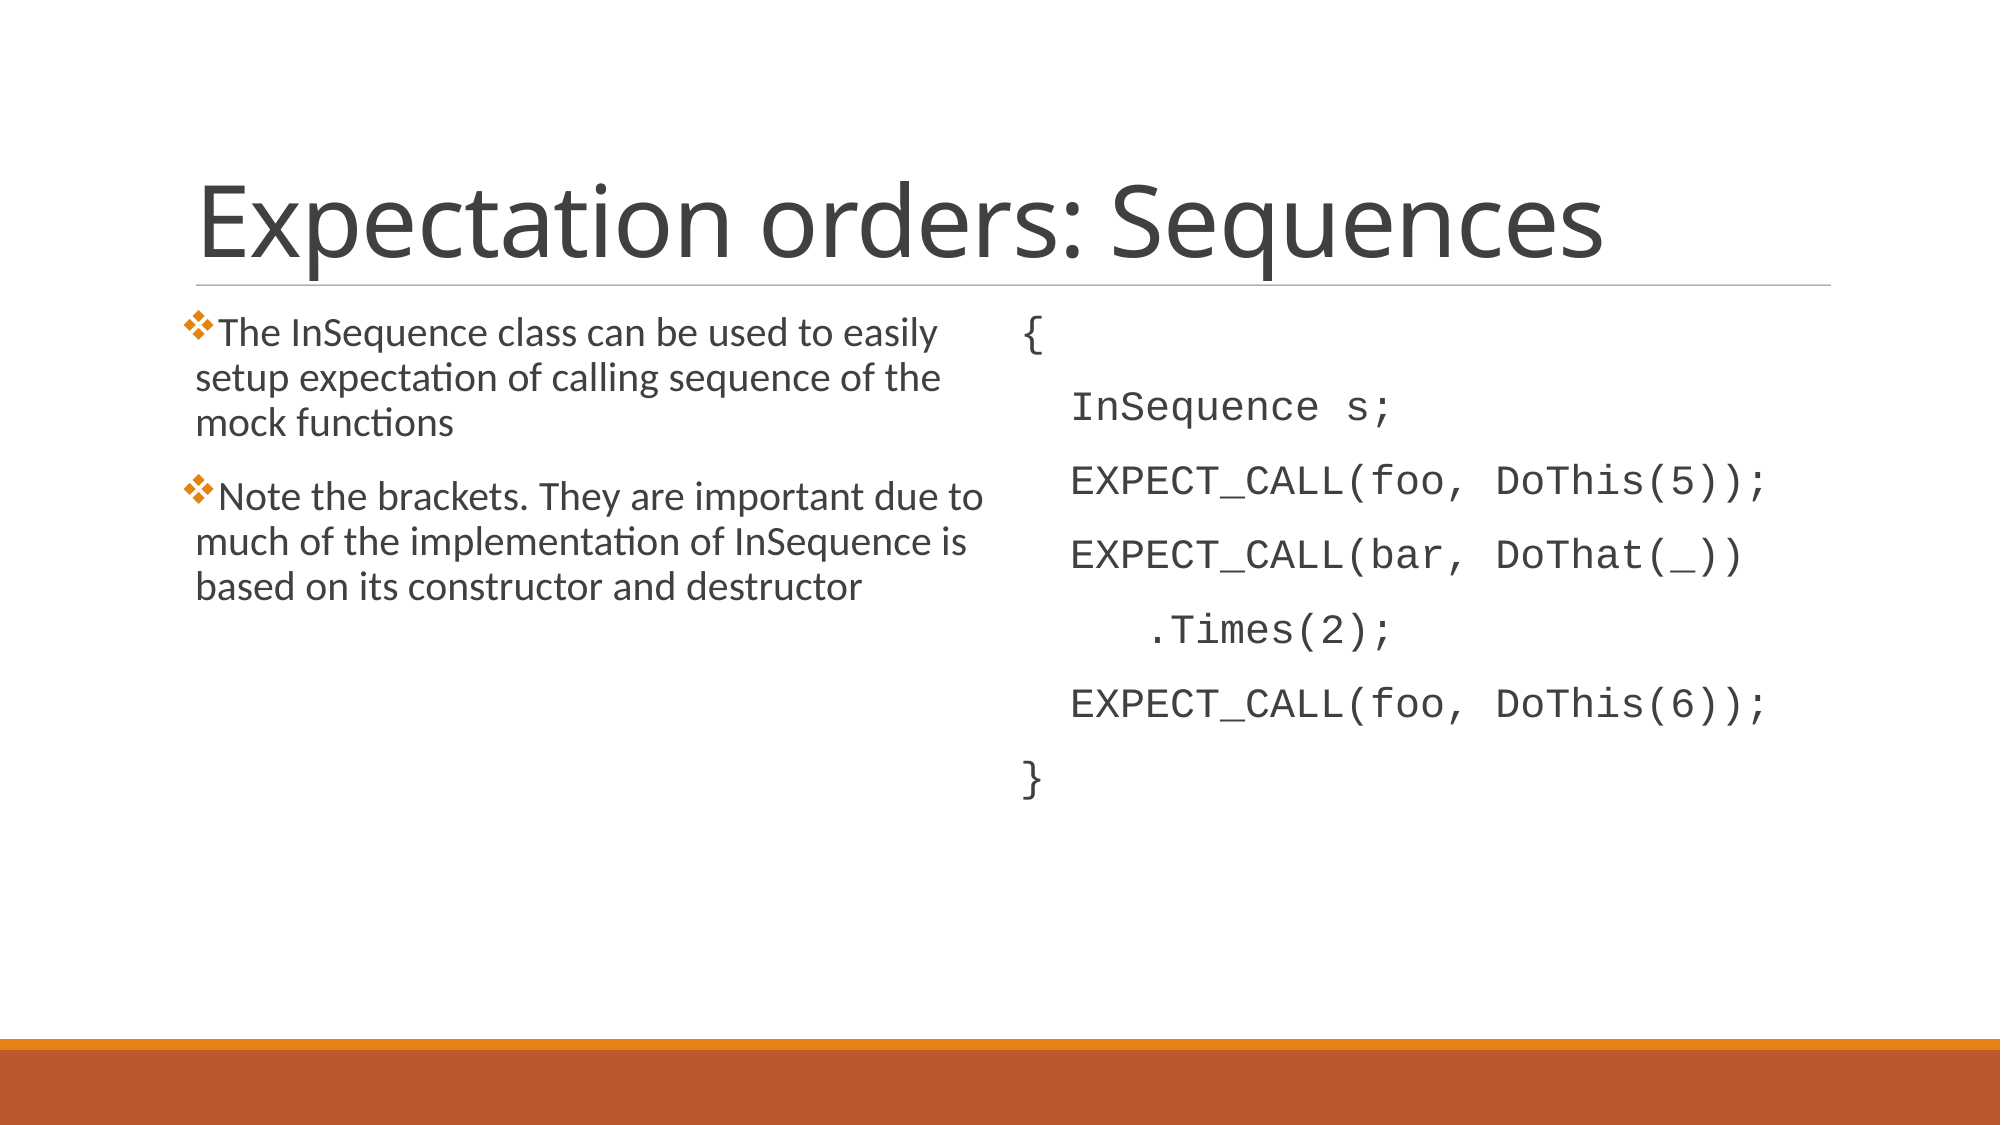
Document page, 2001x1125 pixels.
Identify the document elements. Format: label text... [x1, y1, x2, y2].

list { InSequence s; EXPECT_CALL(foo, DoThis(5)); EXPECT_CALL(bar, DoThat(_)) .Times(2); EXPECT_CALL(foo, DoThis(6)); } [1020, 302, 1830, 963]
title Expectation orders: Sequences [180, 47, 1830, 285]
list The InSequence class can be used to easily setup expectation of calling sequence of the mock functions Note the brackets. They are important due to much of the implementation of InSequence is based on its constructor and destructor [180, 302, 990, 963]
